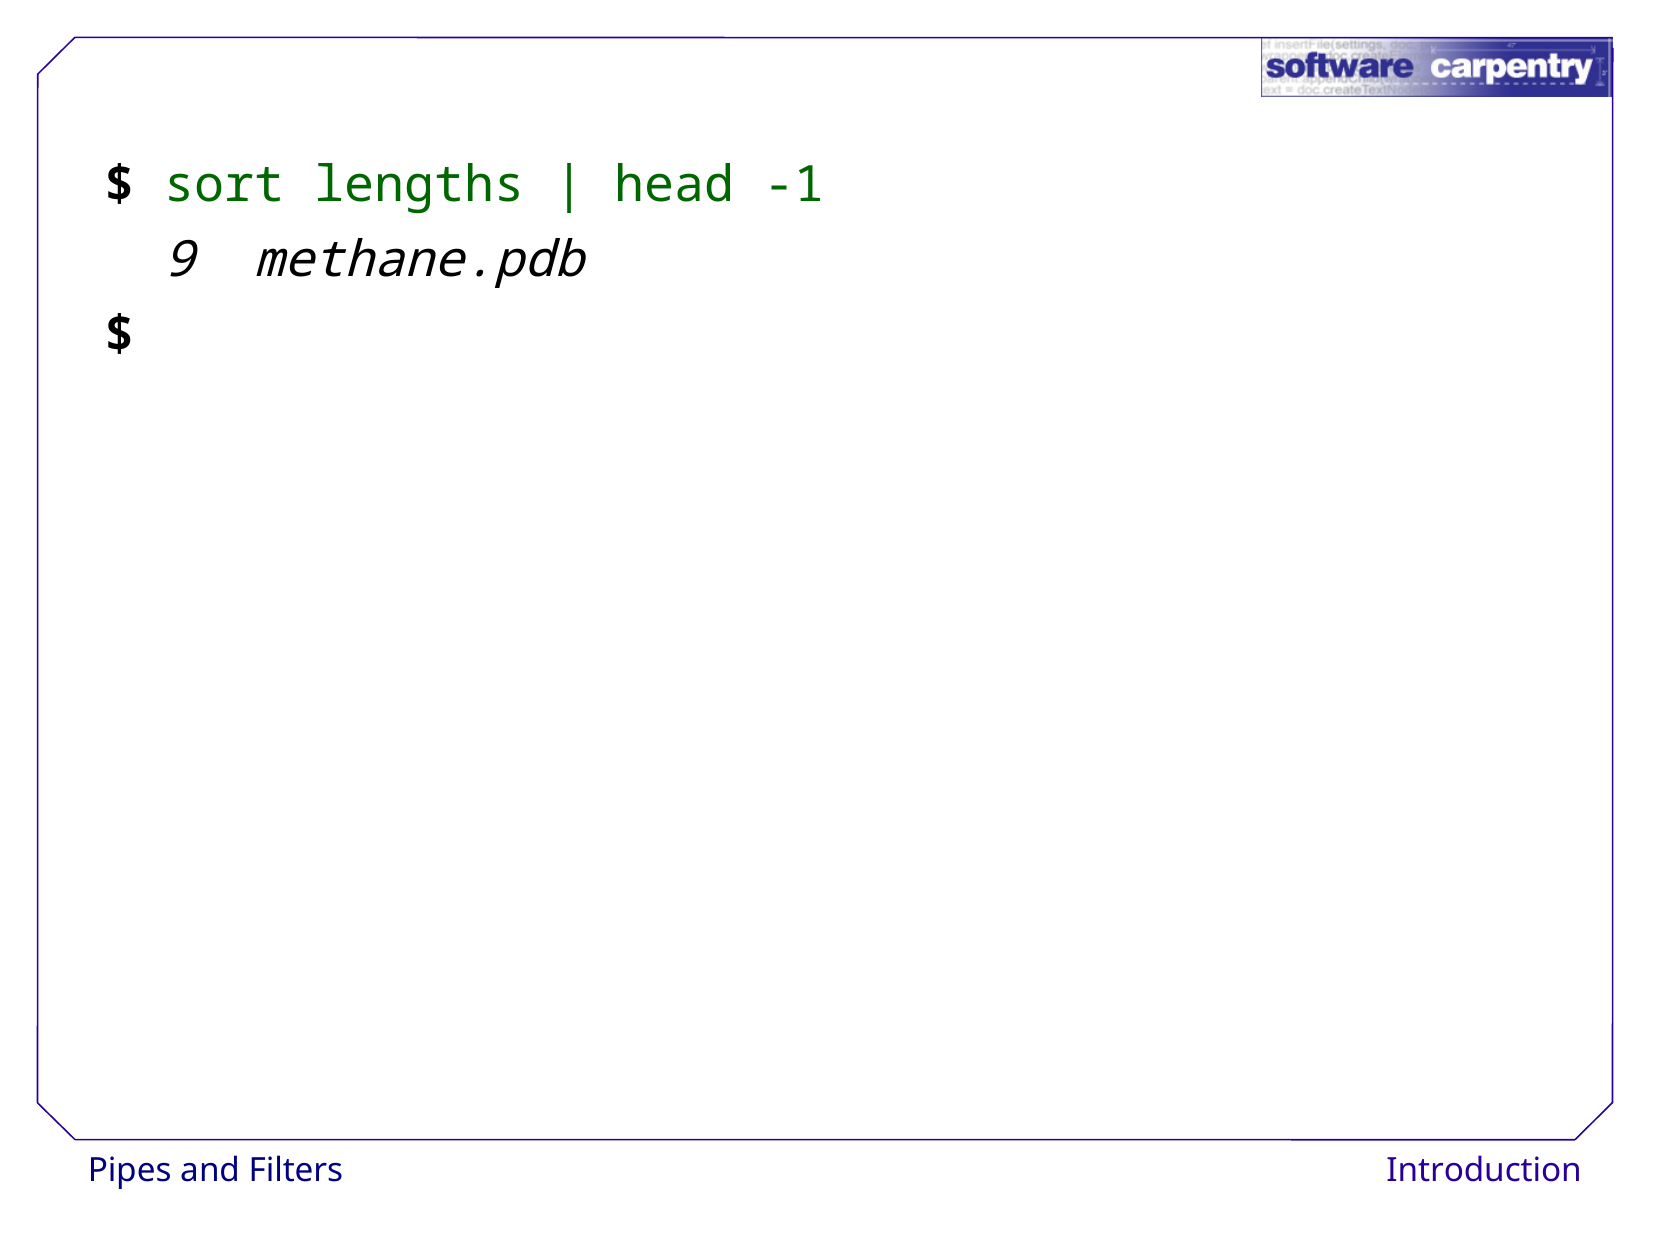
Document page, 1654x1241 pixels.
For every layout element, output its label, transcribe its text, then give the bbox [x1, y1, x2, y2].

picture [1261, 39, 1613, 97]
text_box $ sort lengths | head -1 9 methane.pdb $ [89, 128, 1512, 1131]
